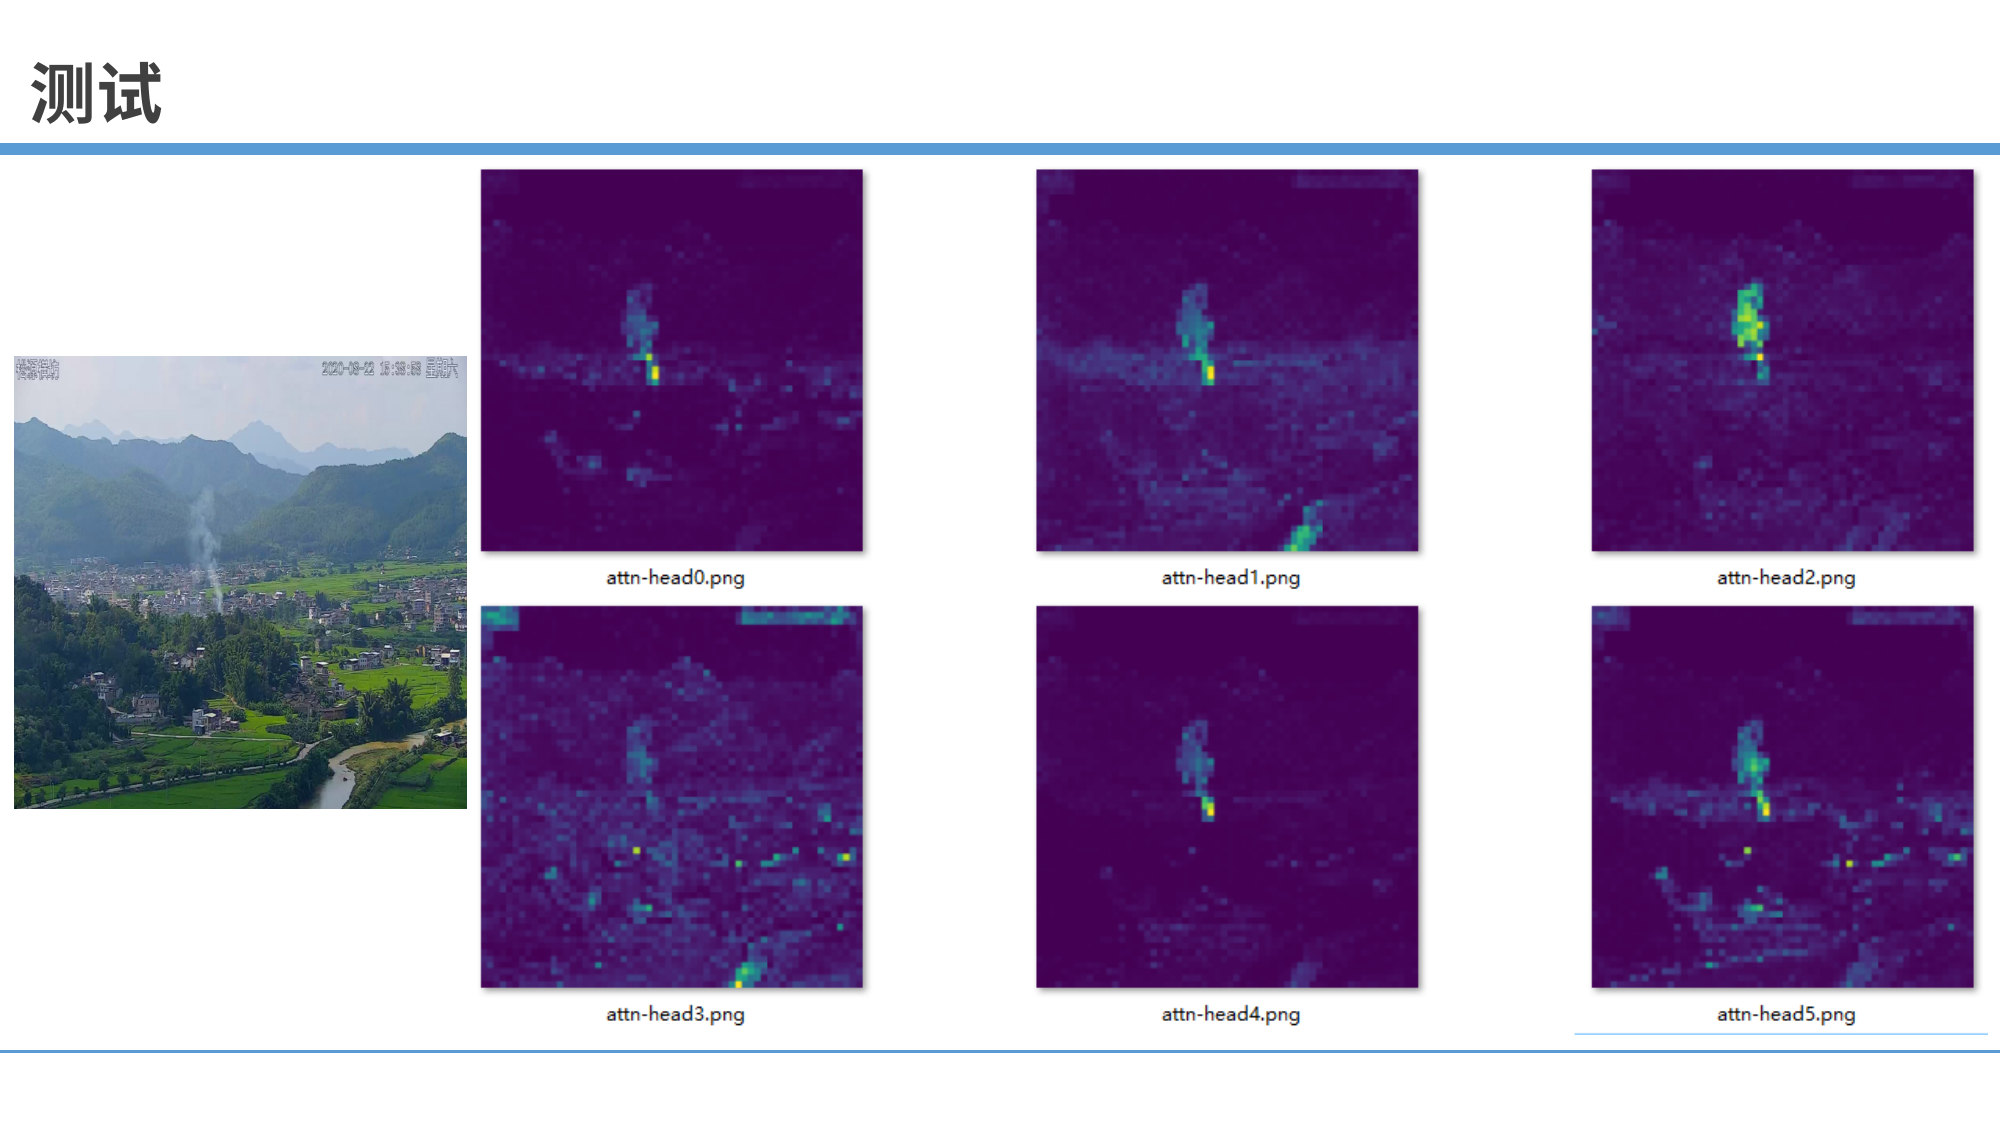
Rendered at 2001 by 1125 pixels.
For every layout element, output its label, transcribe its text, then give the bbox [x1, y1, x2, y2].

picture [475, 165, 1988, 1035]
text_box 测试 [14, 44, 180, 141]
picture [14, 356, 467, 809]
